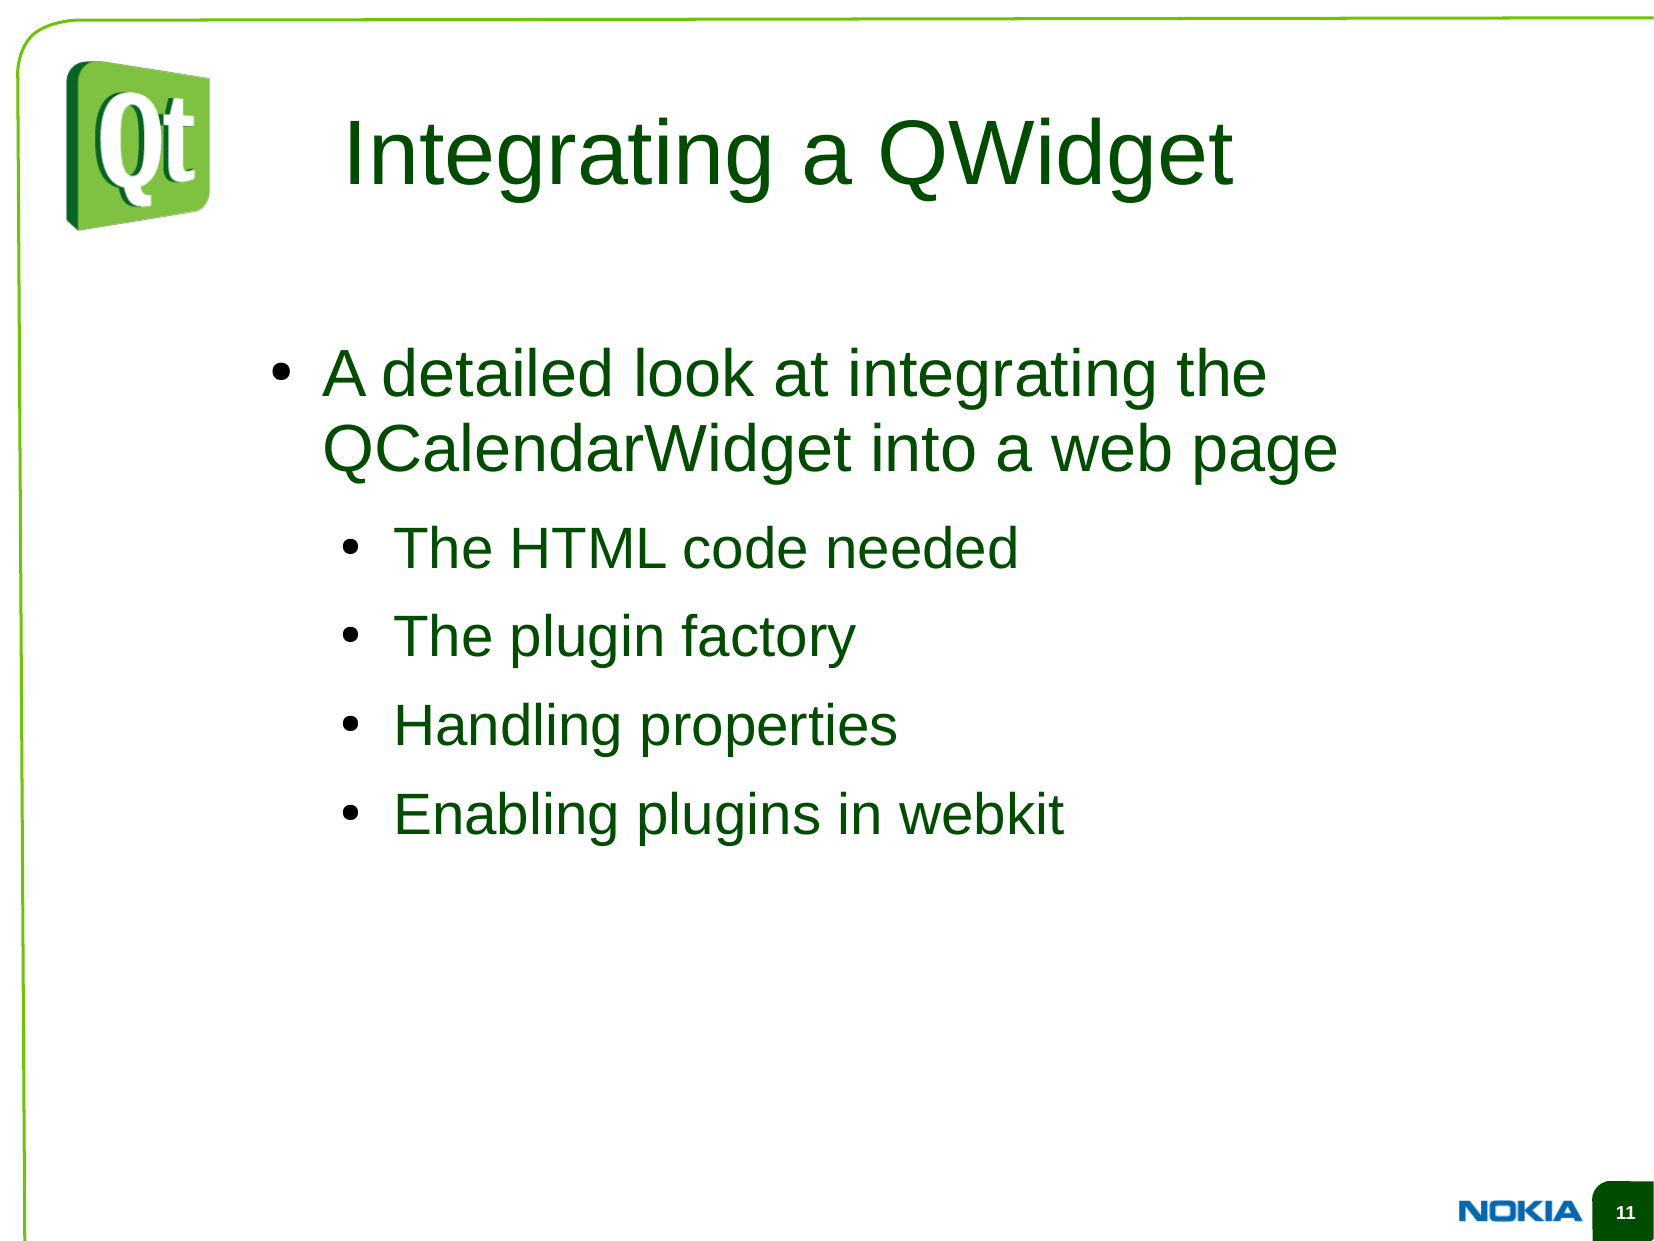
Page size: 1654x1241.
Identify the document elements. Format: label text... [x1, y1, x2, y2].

title Integrating a QWidget [251, 49, 1327, 257]
picture [1459, 1200, 1583, 1222]
picture [66, 61, 210, 231]
list A detailed look at integrating the QCalendarWidget into a web page The HTML code needed The plugin factory Handling properties Enabling plugins in webkit [251, 336, 1571, 1156]
